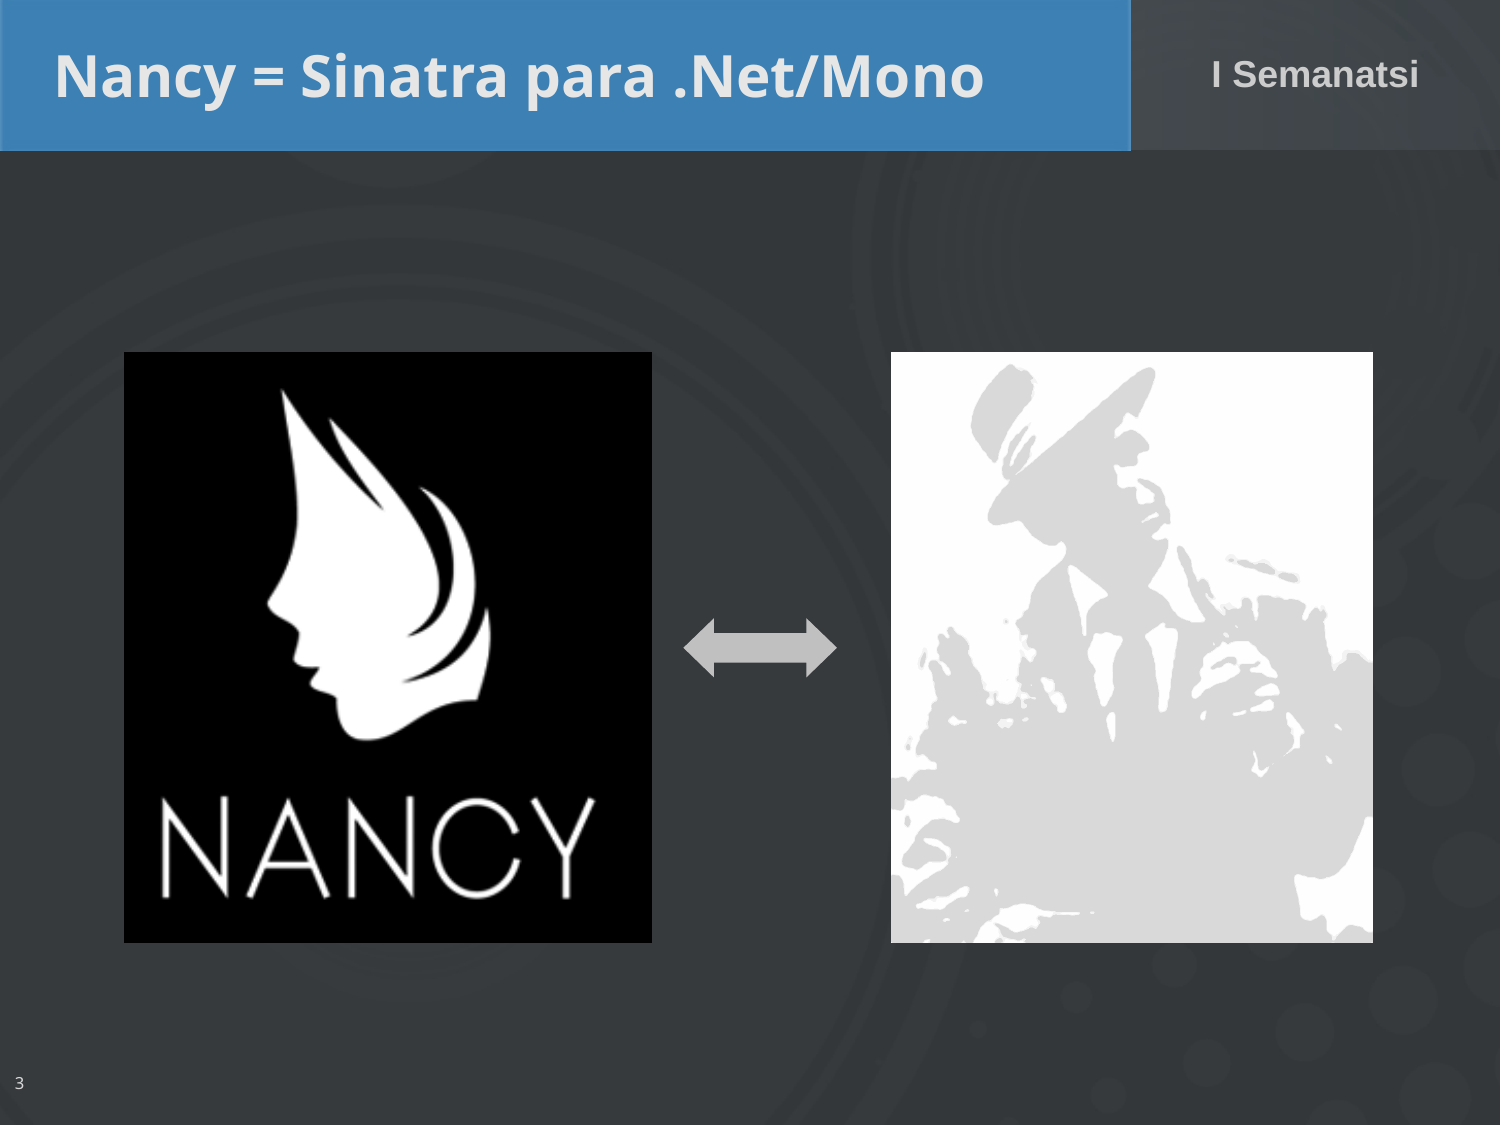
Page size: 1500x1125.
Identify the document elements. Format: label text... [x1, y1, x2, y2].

text_box [683, 618, 837, 678]
title Nancy = Sinatra para .Net/Mono [53, 0, 1128, 149]
picture [0, 0, 1500, 1125]
